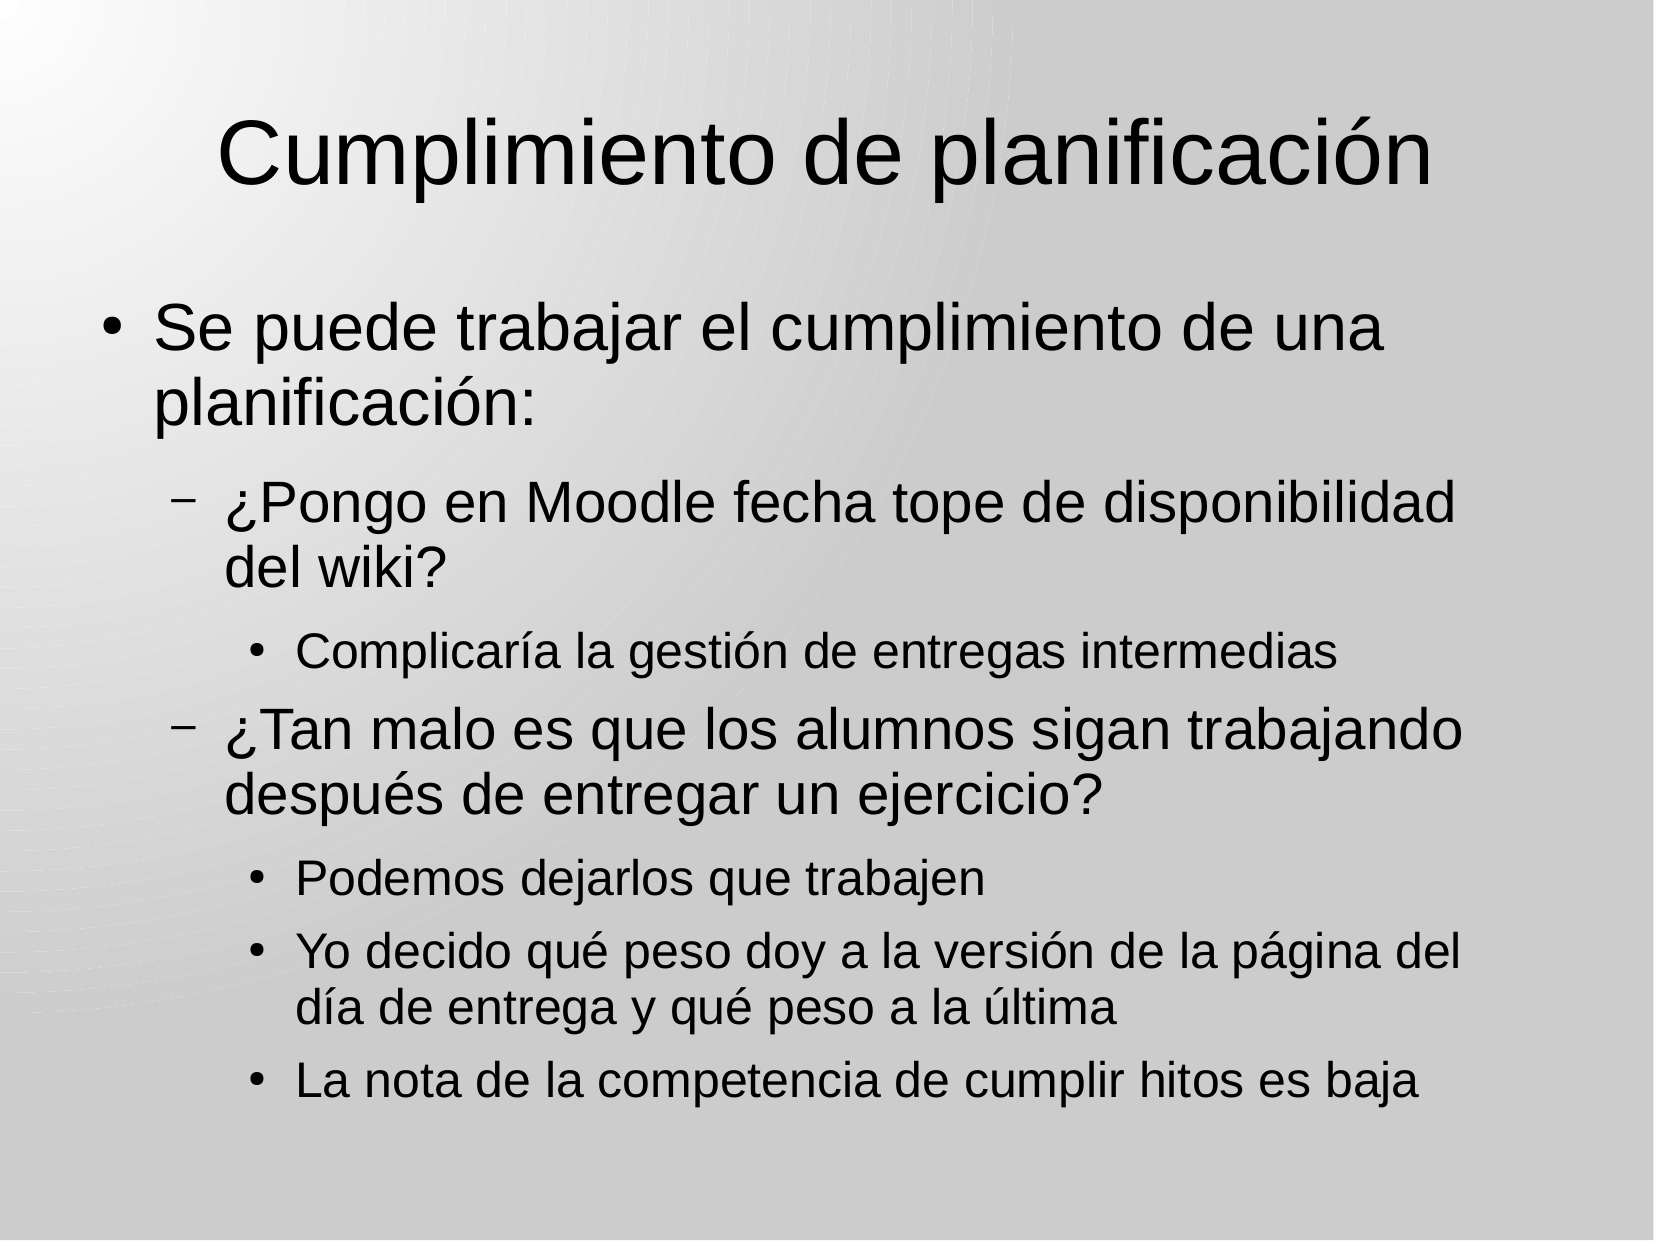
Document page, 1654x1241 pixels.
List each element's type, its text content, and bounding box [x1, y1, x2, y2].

title Cumplimiento de planificación [82, 49, 1571, 257]
list Se puede trabajar el cumplimiento de una planificación: ¿Pongo en Moodle fecha tope de disponibilidad del wiki? Complicaría la gestión de entregas intermedias ¿Tan malo es que los alumnos sigan trabajando después de entregar un ejercicio? Podemos dejarlos que trabajen Yo decido qué peso doy a la versión de la página del día de entrega y qué peso a la última La nota de la competencia de cumplir hitos es baja [82, 290, 1538, 1158]
